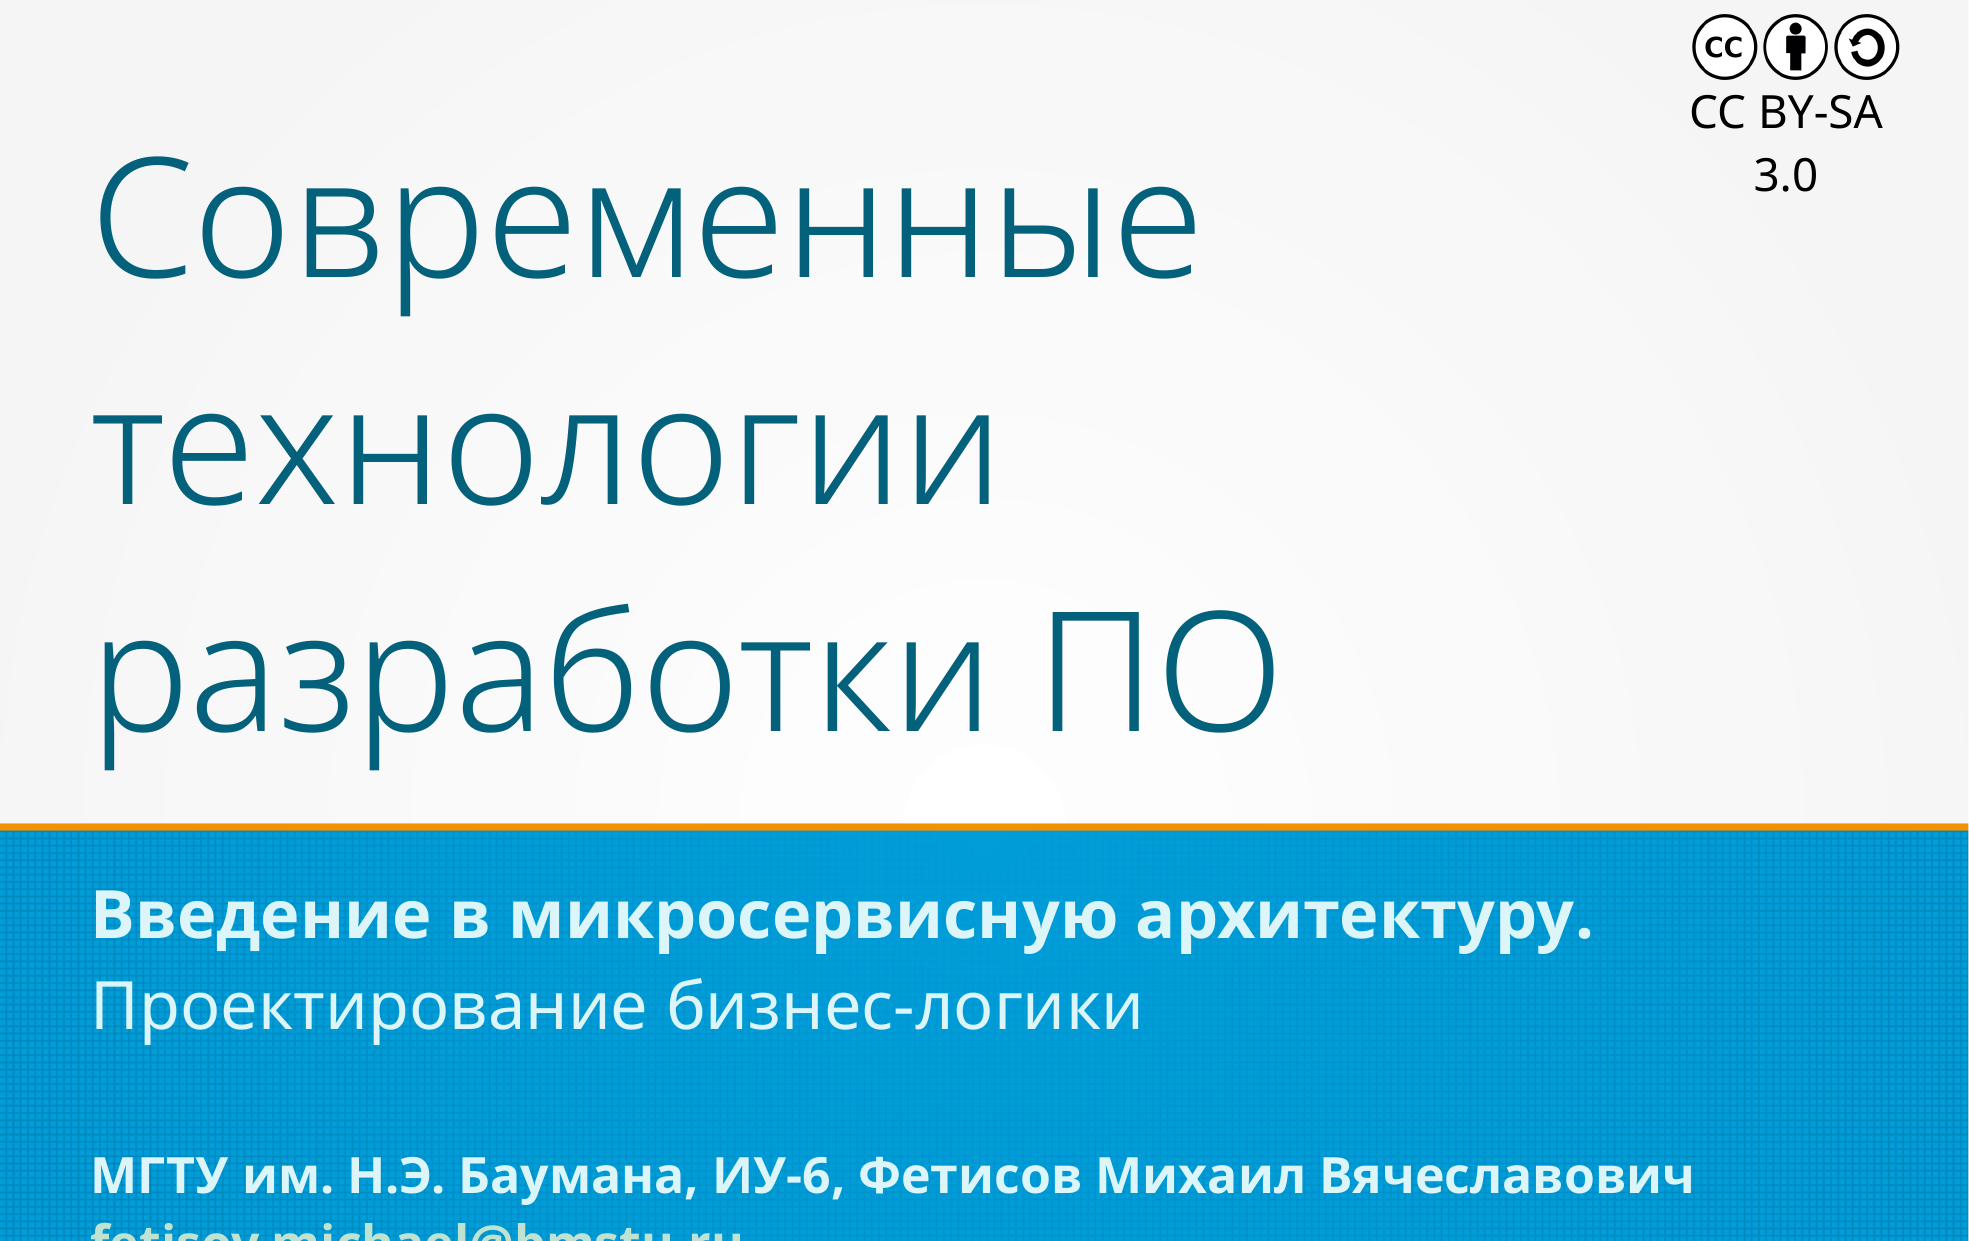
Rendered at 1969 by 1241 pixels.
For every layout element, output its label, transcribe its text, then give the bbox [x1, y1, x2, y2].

picture [0, 0, 1969, 830]
title Современные технологии разработки ПО [90, 49, 1862, 781]
subtitle Введение в микросервисную архитектуру. Проектирование бизнес-логики МГТУ им. Н.Э. Баумана, ИУ-6, Фетисов Михаил Вячеславович fetisov.michael@bmstu.ru [90, 867, 1969, 1241]
text_box CC BY-SA 3.0 [1683, 78, 1914, 206]
